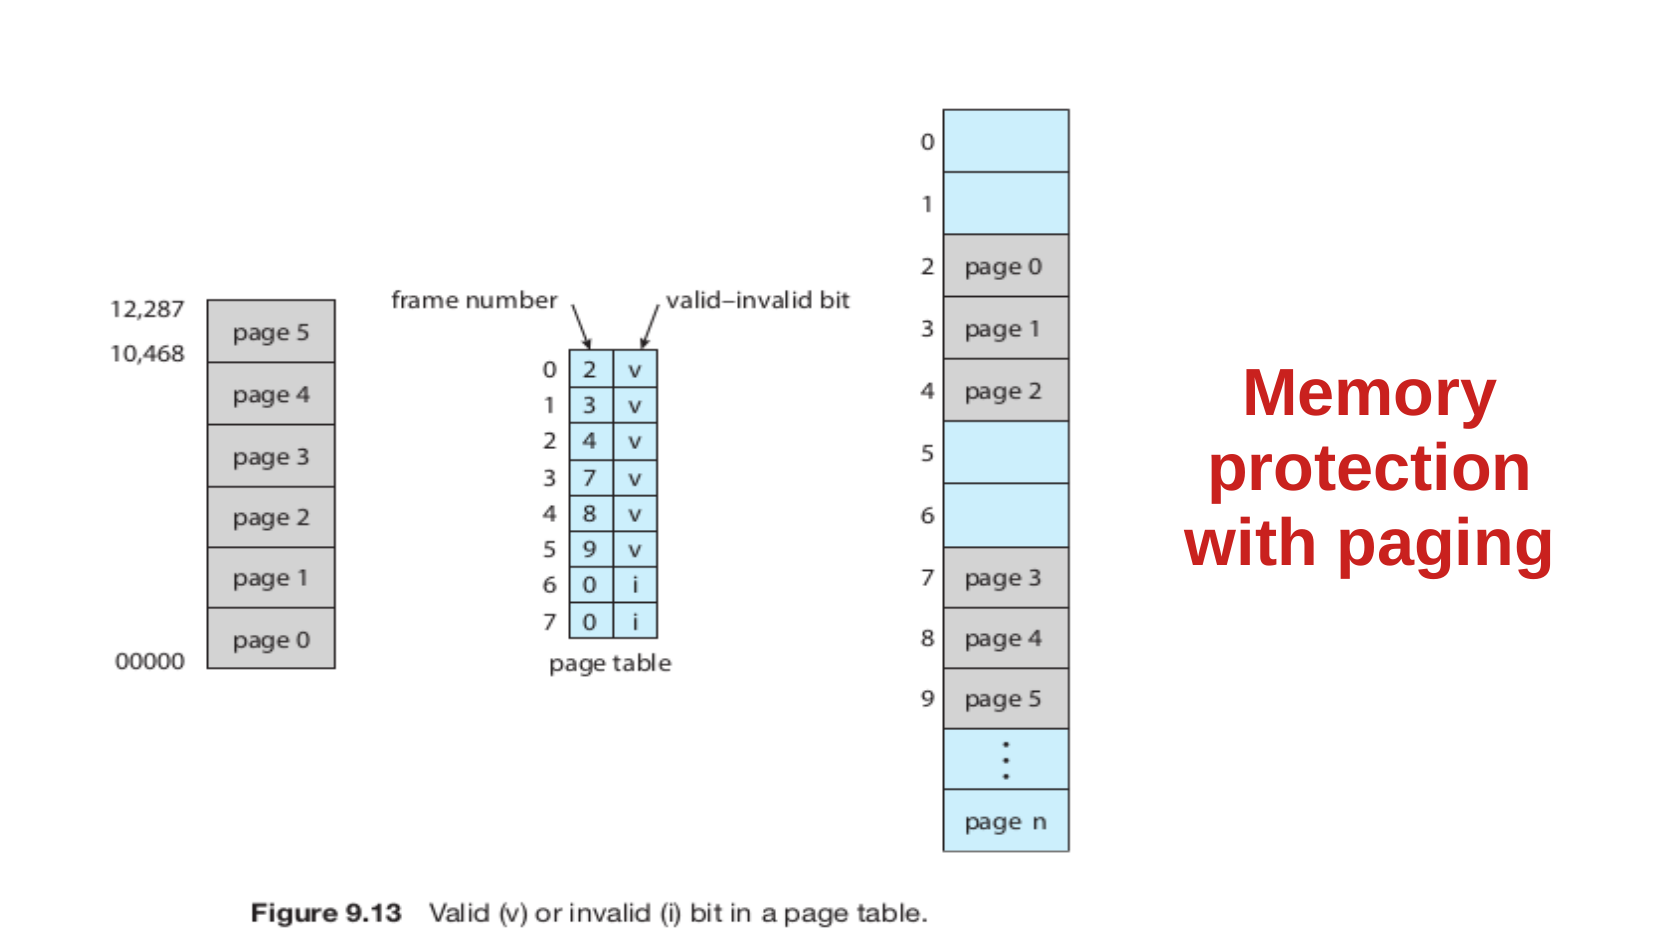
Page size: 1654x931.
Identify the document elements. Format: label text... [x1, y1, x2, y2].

picture [32, 70, 1134, 931]
title Memory protection with paging [1169, 37, 1571, 898]
